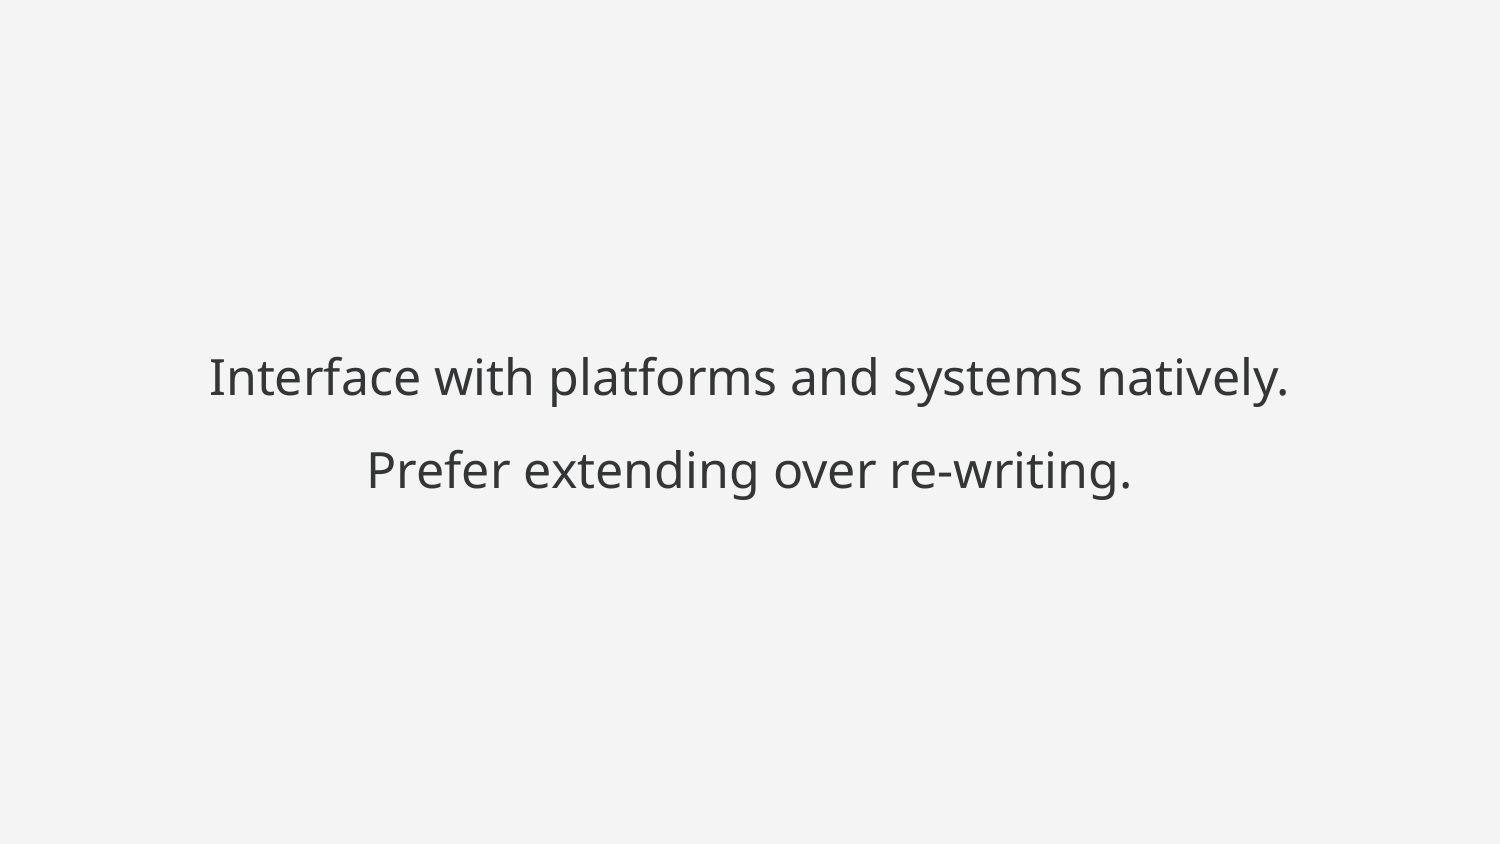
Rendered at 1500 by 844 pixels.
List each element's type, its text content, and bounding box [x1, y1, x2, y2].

list Interface with platforms and systems natively. Prefer extending over re-writing. [51, 266, 1449, 578]
